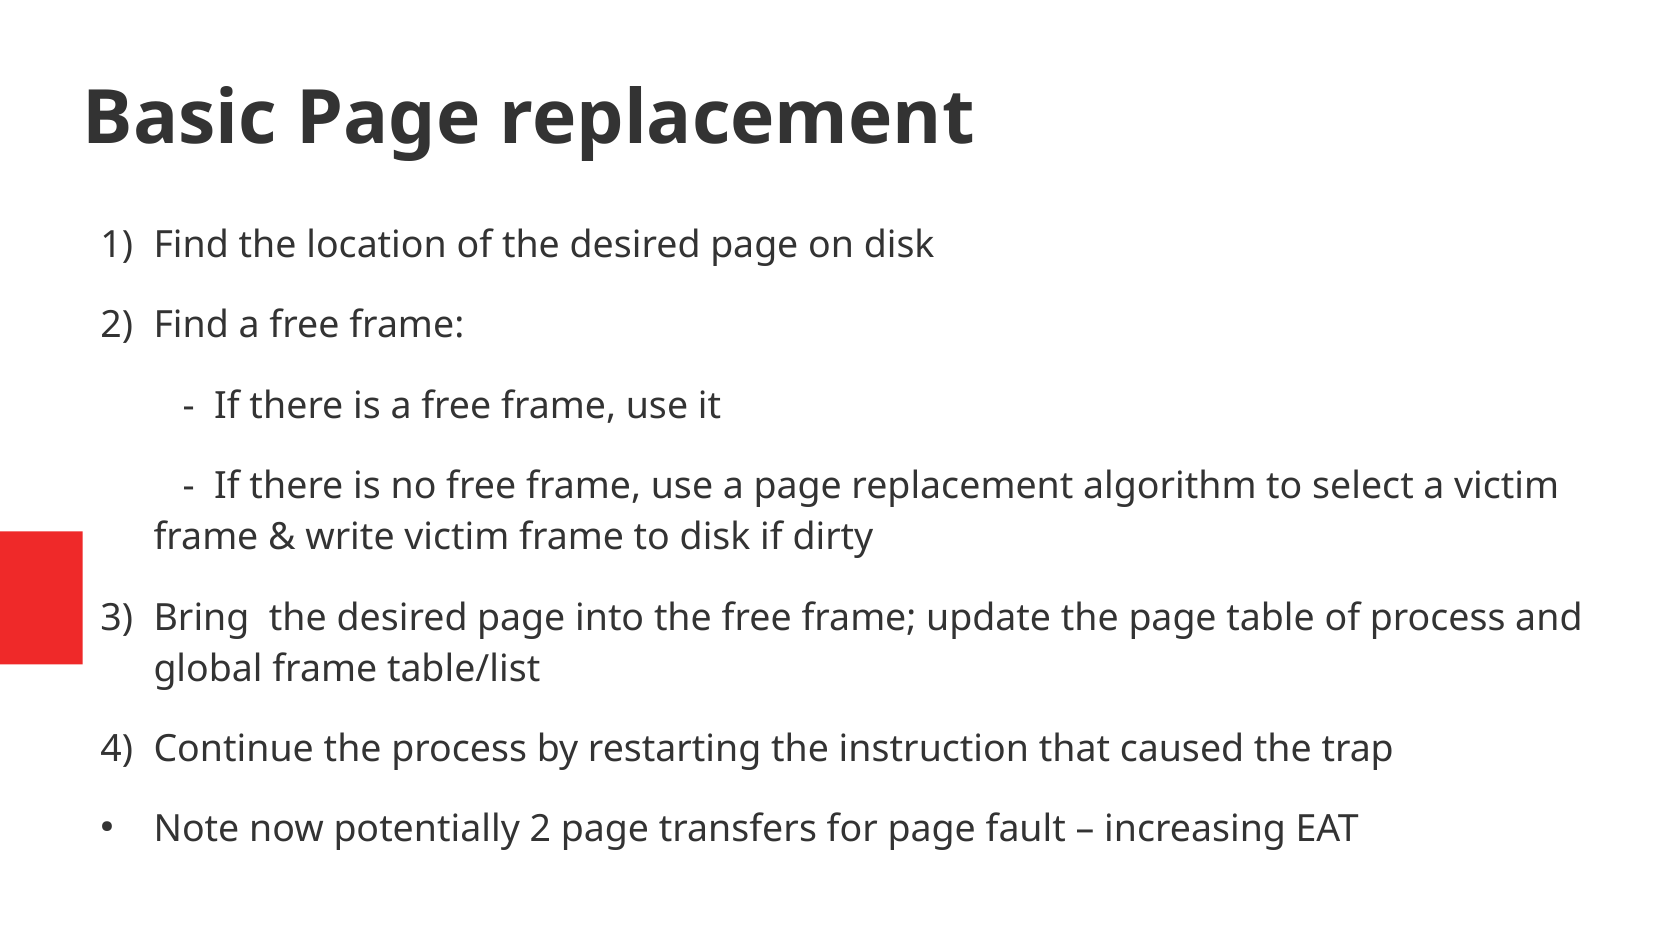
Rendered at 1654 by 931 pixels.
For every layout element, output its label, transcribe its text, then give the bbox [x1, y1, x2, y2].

title Basic Page replacement [82, 37, 1571, 193]
list Find the location of the desired page on disk Find a free frame: - If there is a free frame, use it - If there is no free frame, use a page replacement algorithm to select a victim frame & write victim frame to disk if dirty Bring the desired page into the free frame; update the page table of process and global frame table/list Continue the process by restarting the instruction that caused the trap Note now potentially 2 page transfers for page fault – increasing EAT [82, 217, 1595, 910]
